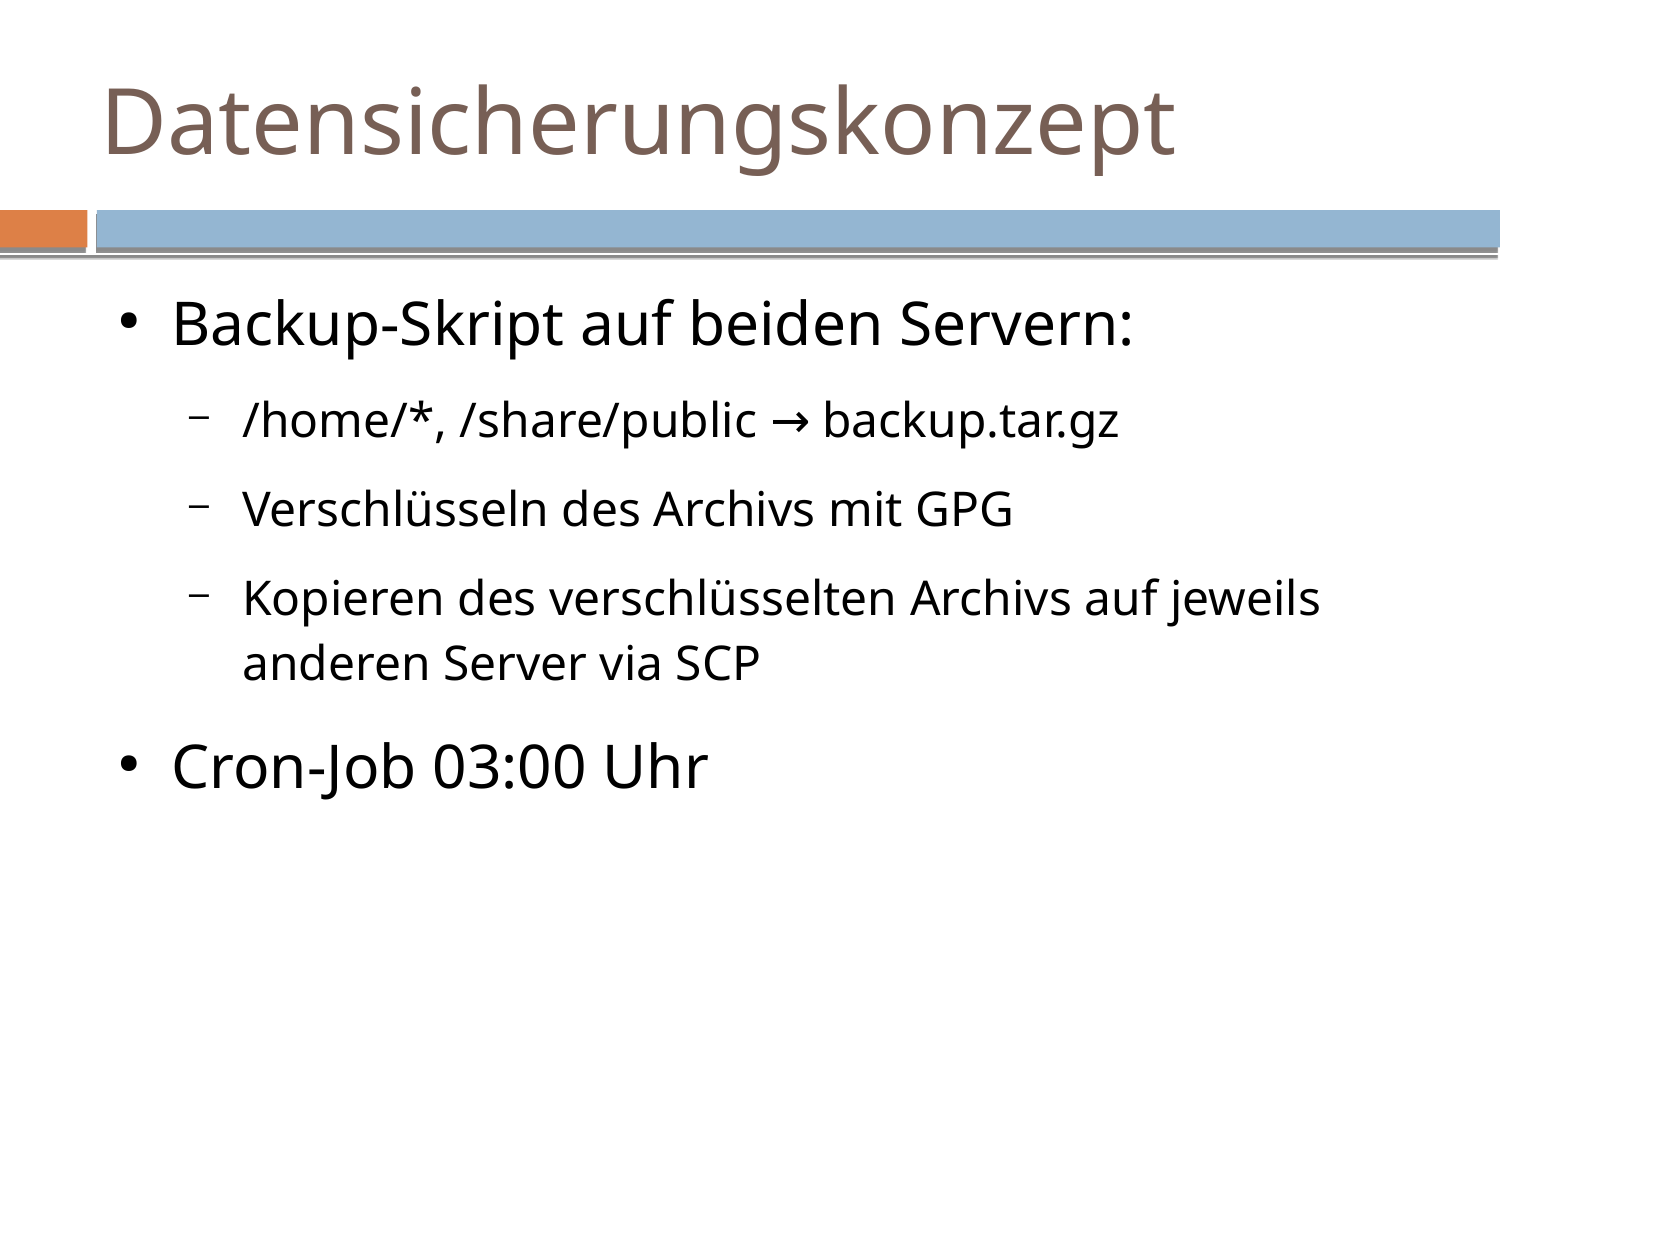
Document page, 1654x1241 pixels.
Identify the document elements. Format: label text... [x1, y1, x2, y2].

title Datensicherungskonzept [100, 11, 1607, 226]
list Backup-Skript auf beiden Servern: /home/*, /share/public → backup.tar.gz Verschlüsseln des Archivs mit GPG Kopieren des verschlüsselten Archivs auf jeweils anderen Server via SCP Cron-Job 03:00 Uhr [100, 280, 1438, 1018]
